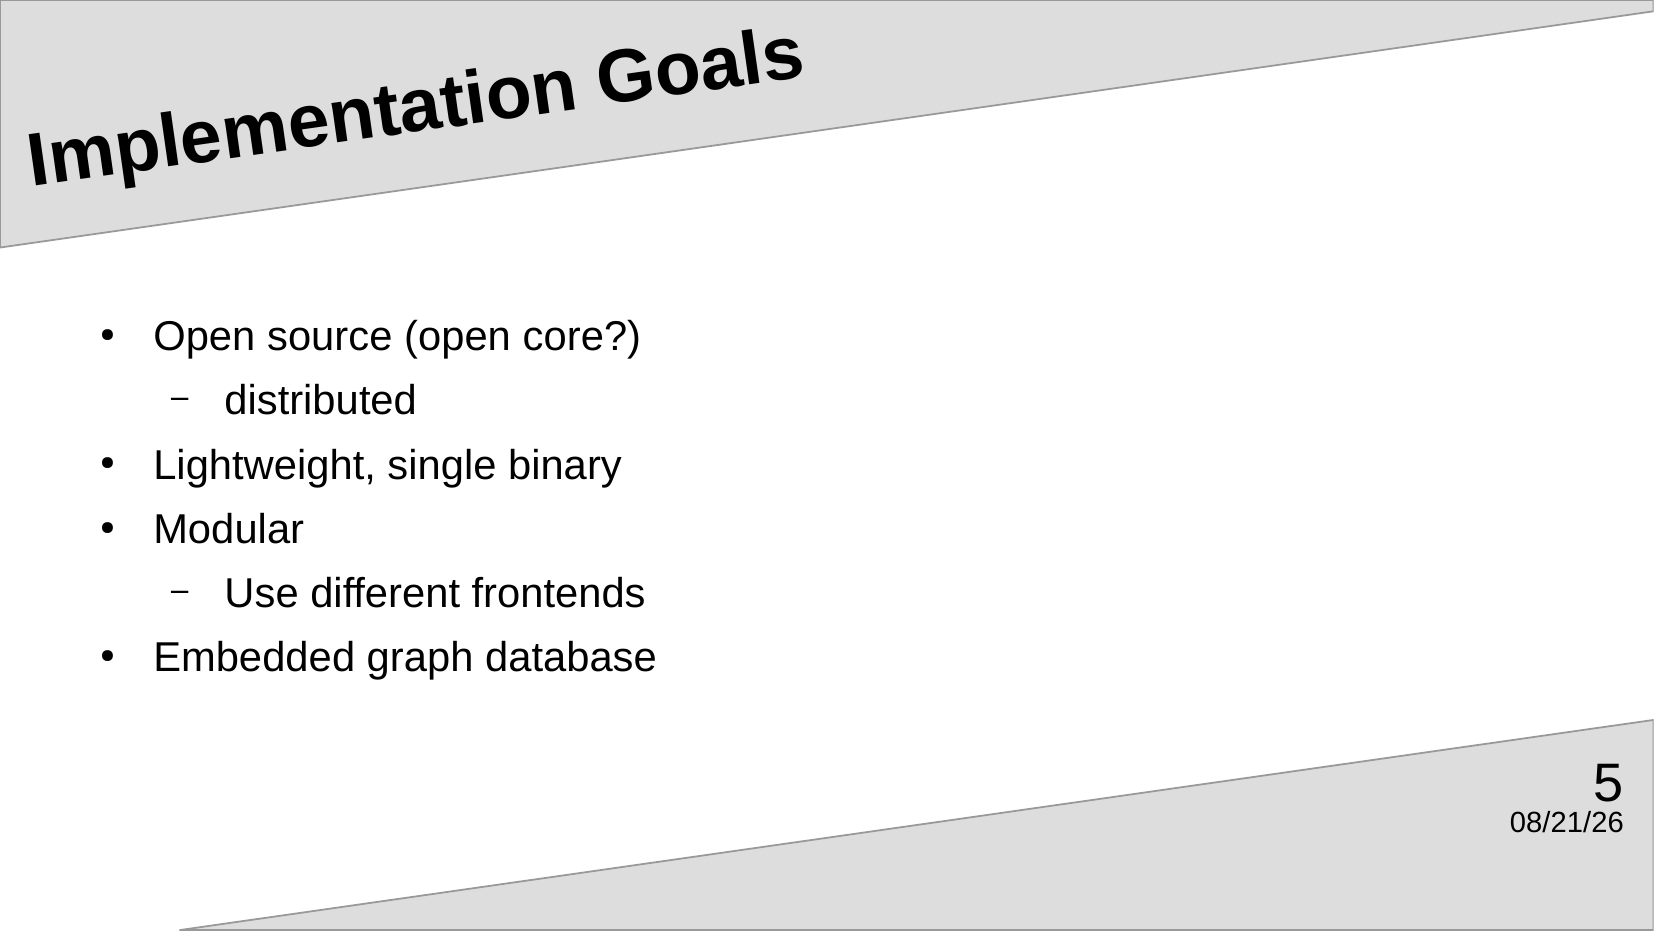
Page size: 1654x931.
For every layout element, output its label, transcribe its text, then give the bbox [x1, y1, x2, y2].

list Open source (open core?) distributed Lightweight, single binary Modular Use different frontends Embedded graph database [82, 248, 1538, 789]
title Implementation Goals [16, 0, 1501, 239]
